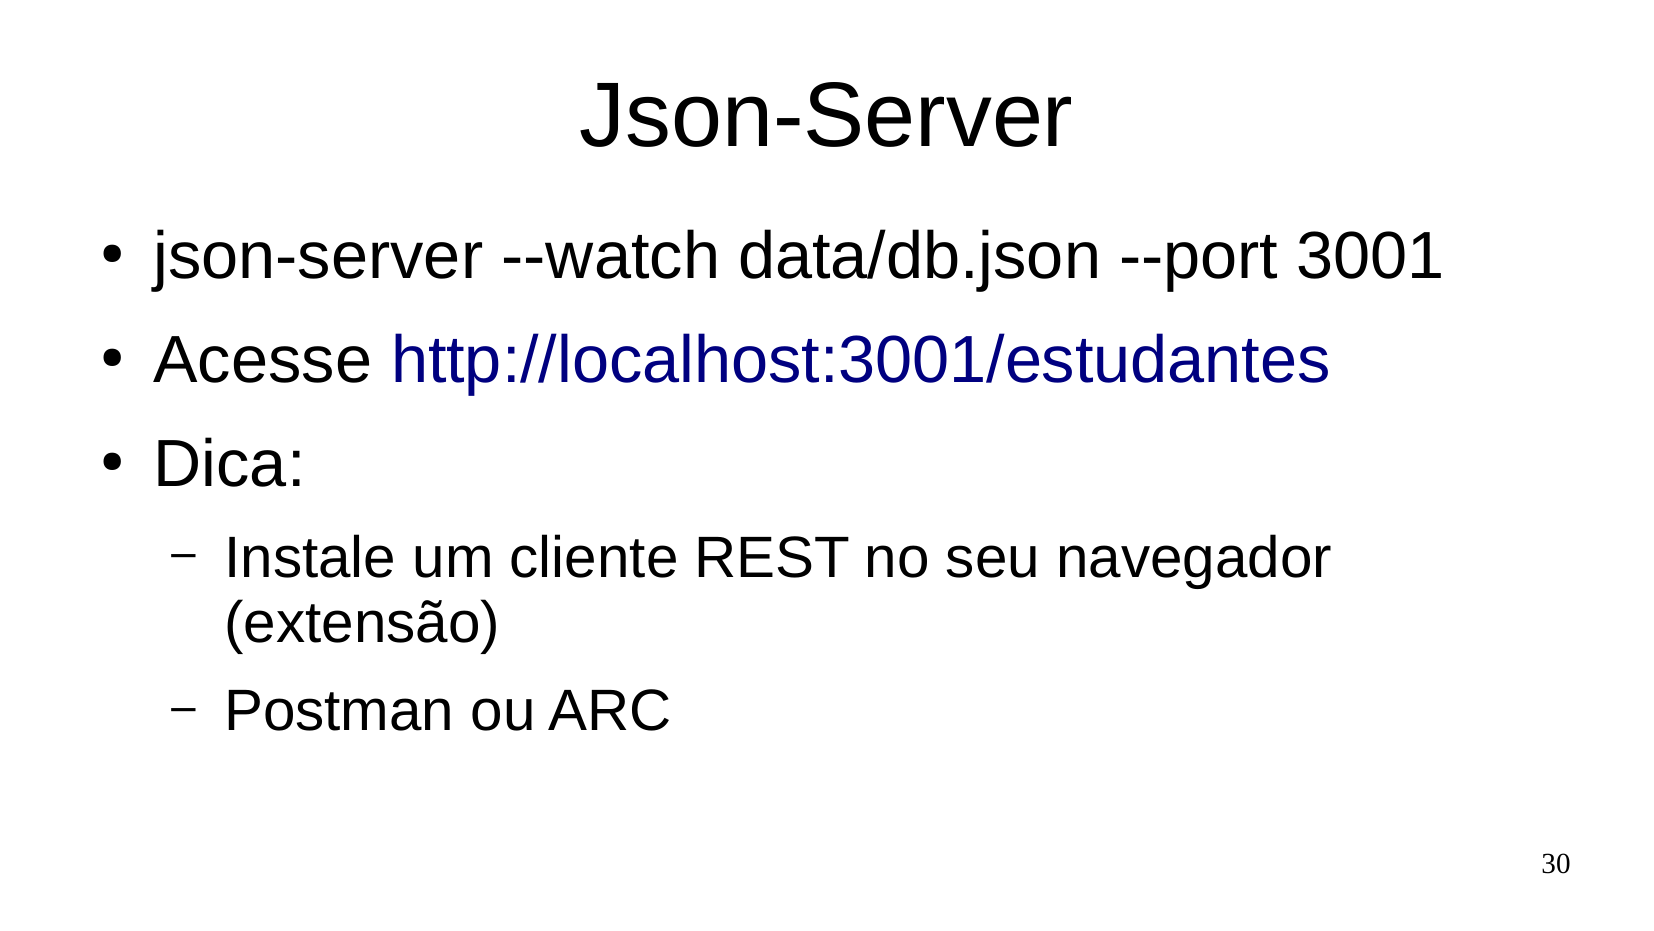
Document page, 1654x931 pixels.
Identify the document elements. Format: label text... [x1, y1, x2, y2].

title Json-Server [82, 37, 1571, 193]
list json-server --watch data/db.json --port 3001 Acesse http://localhost:3001/estudantes Dica: Instale um cliente REST no seu navegador (extensão) Postman ou ARC [82, 217, 1571, 758]
